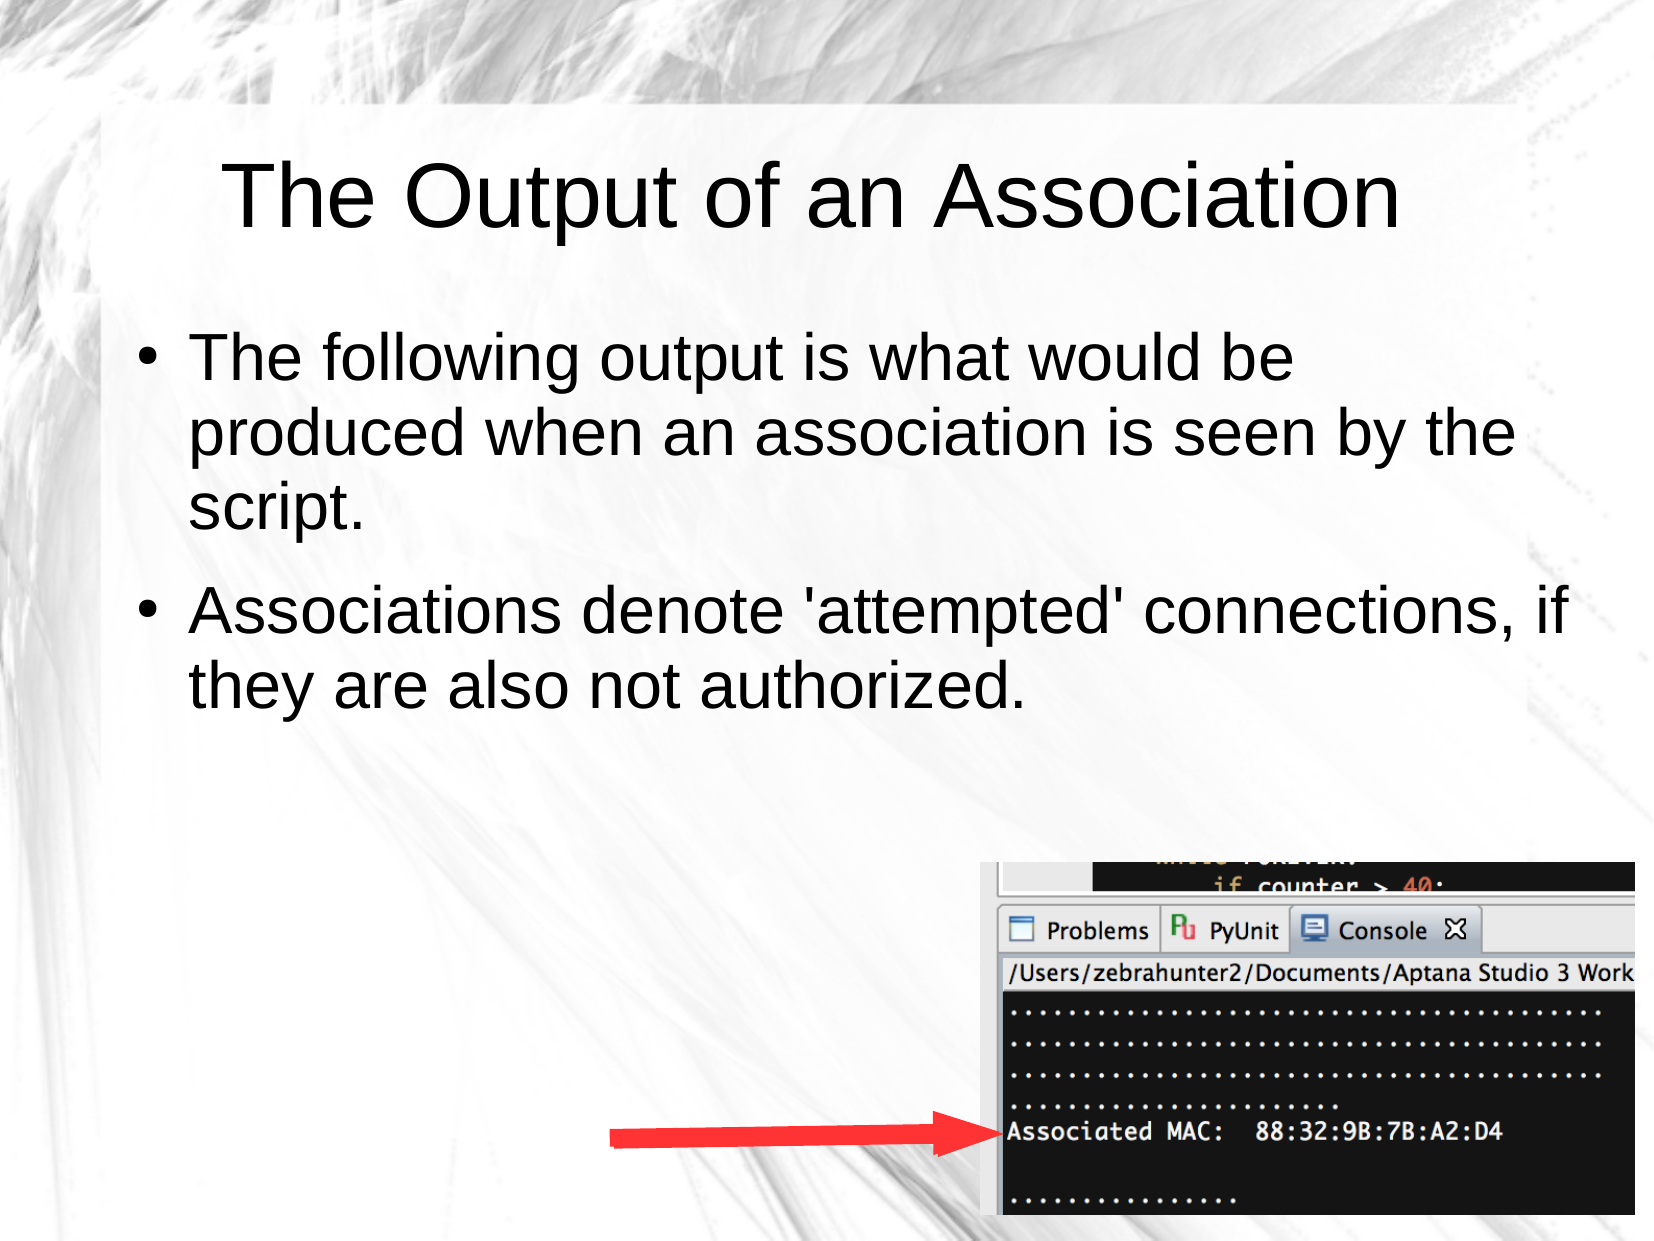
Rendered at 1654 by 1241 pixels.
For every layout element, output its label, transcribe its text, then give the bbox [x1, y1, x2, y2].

list The following output is what would be produced when an association is seen by the script. Associations denote 'attempted' connections, if they are also not authorized. [118, 319, 1571, 945]
picture [0, 0, 1654, 1241]
title The Output of an Association [118, 112, 1506, 281]
